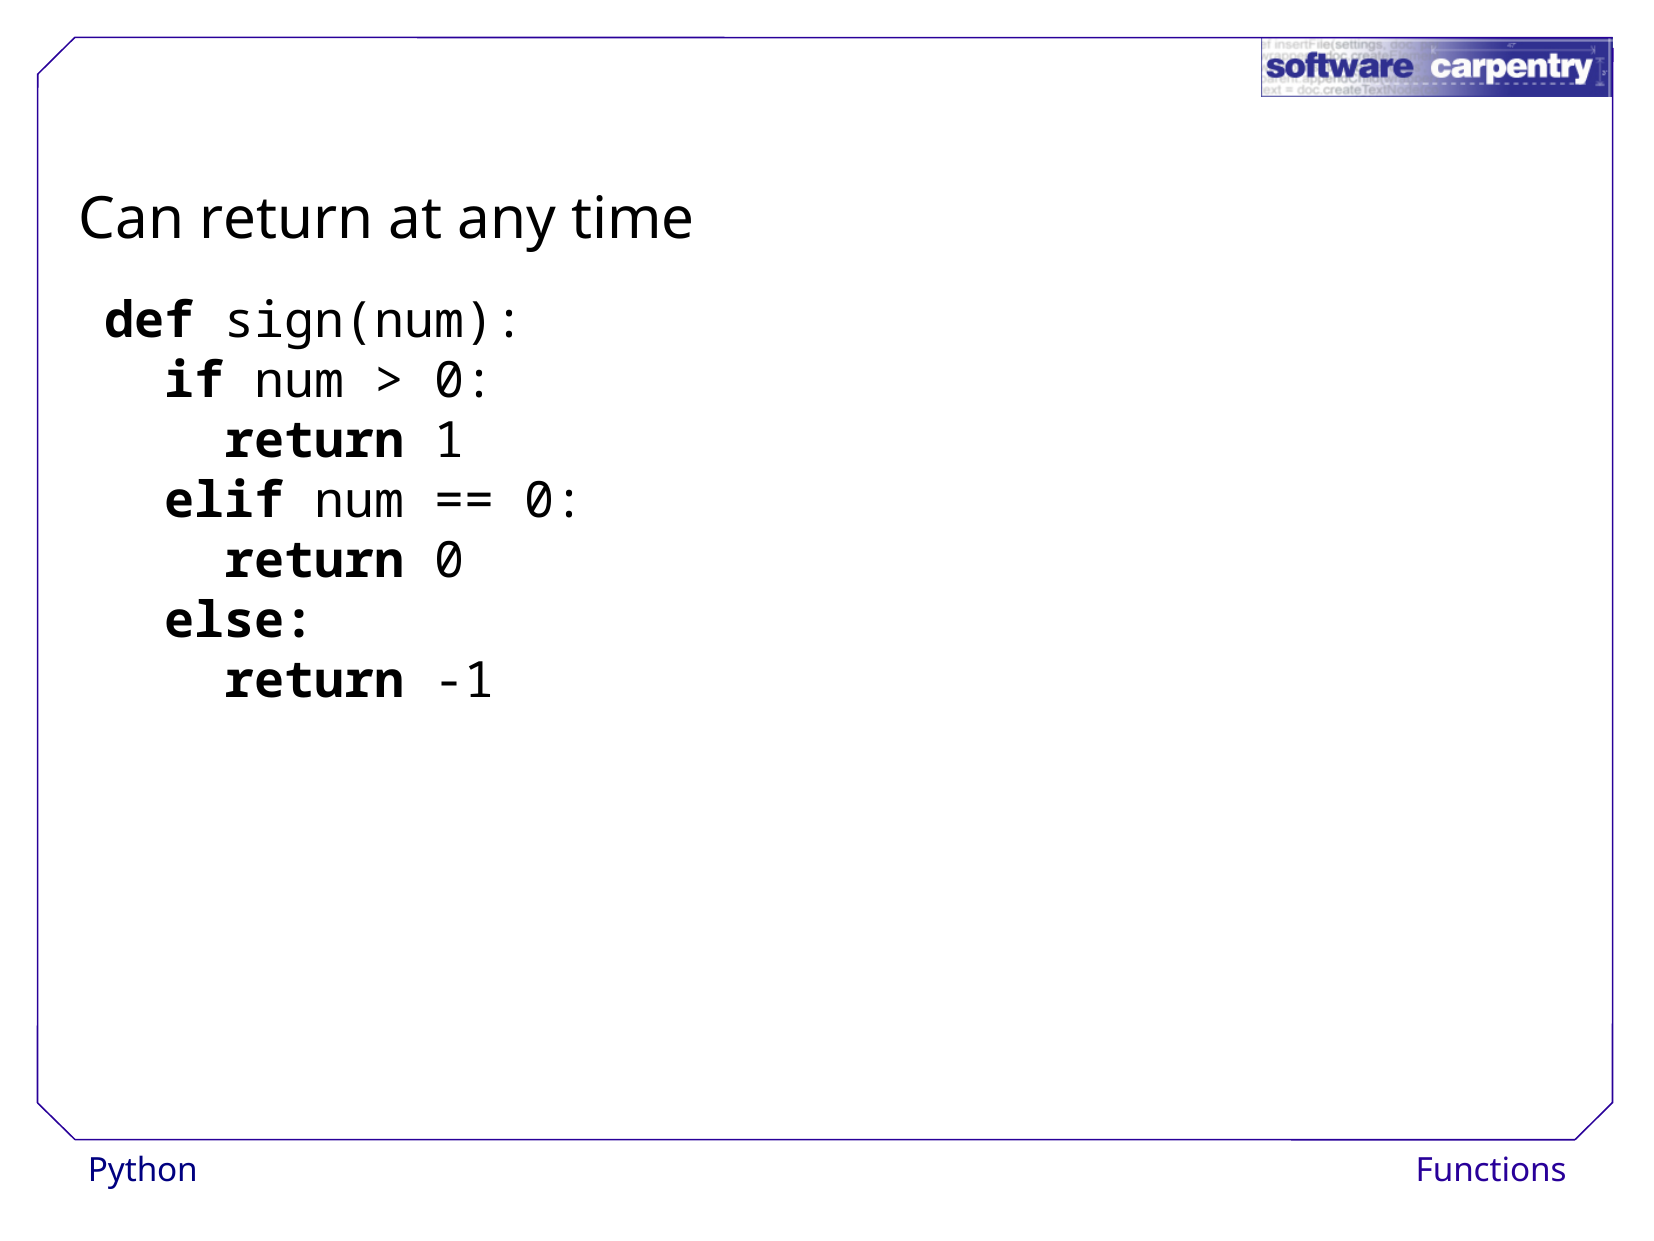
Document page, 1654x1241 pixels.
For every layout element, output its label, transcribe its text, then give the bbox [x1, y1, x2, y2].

picture [1261, 39, 1613, 97]
text_box Can return at any time [64, 138, 860, 259]
text_box def sign(num): if num > 0: return 1 elif num == 0: return 0 else: return -1 [89, 279, 667, 1093]
